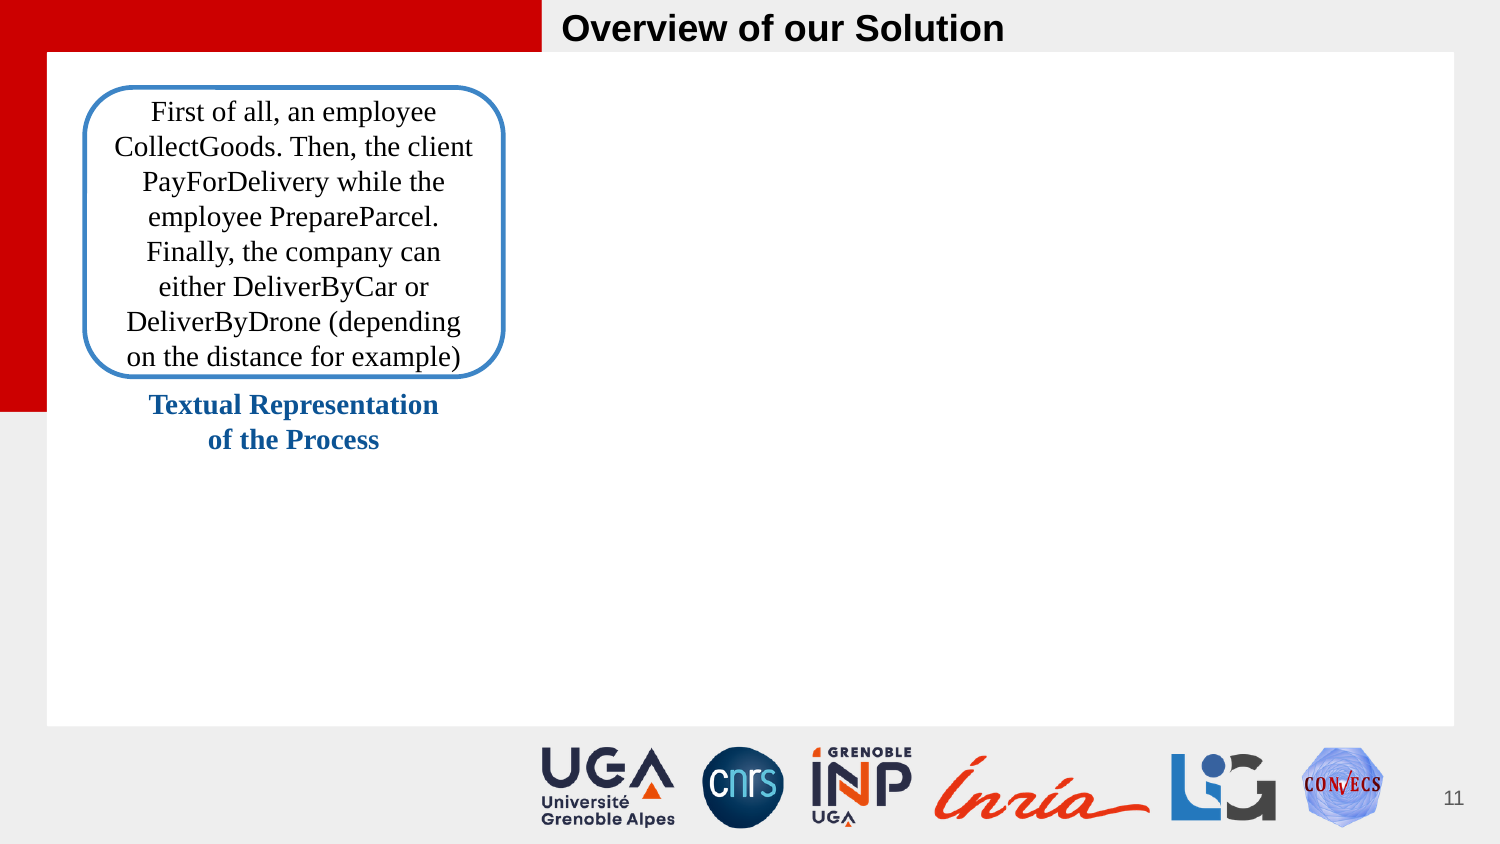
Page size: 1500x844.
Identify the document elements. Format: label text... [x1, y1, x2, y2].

text_box First of all, an employee CollectGoods. Then, the client PayForDelivery while the employee PrepareParcel. Finally, the company can either DeliverByCar or DeliverByDrone (depending on the distance for example) [84, 87, 504, 377]
slide_number <numéro> [1389, 764, 1480, 830]
text_box Overview of our Solution [546, 0, 1441, 55]
text_box Textual Representation of the Process [26, 393, 562, 448]
picture [0, 0, 1500, 844]
